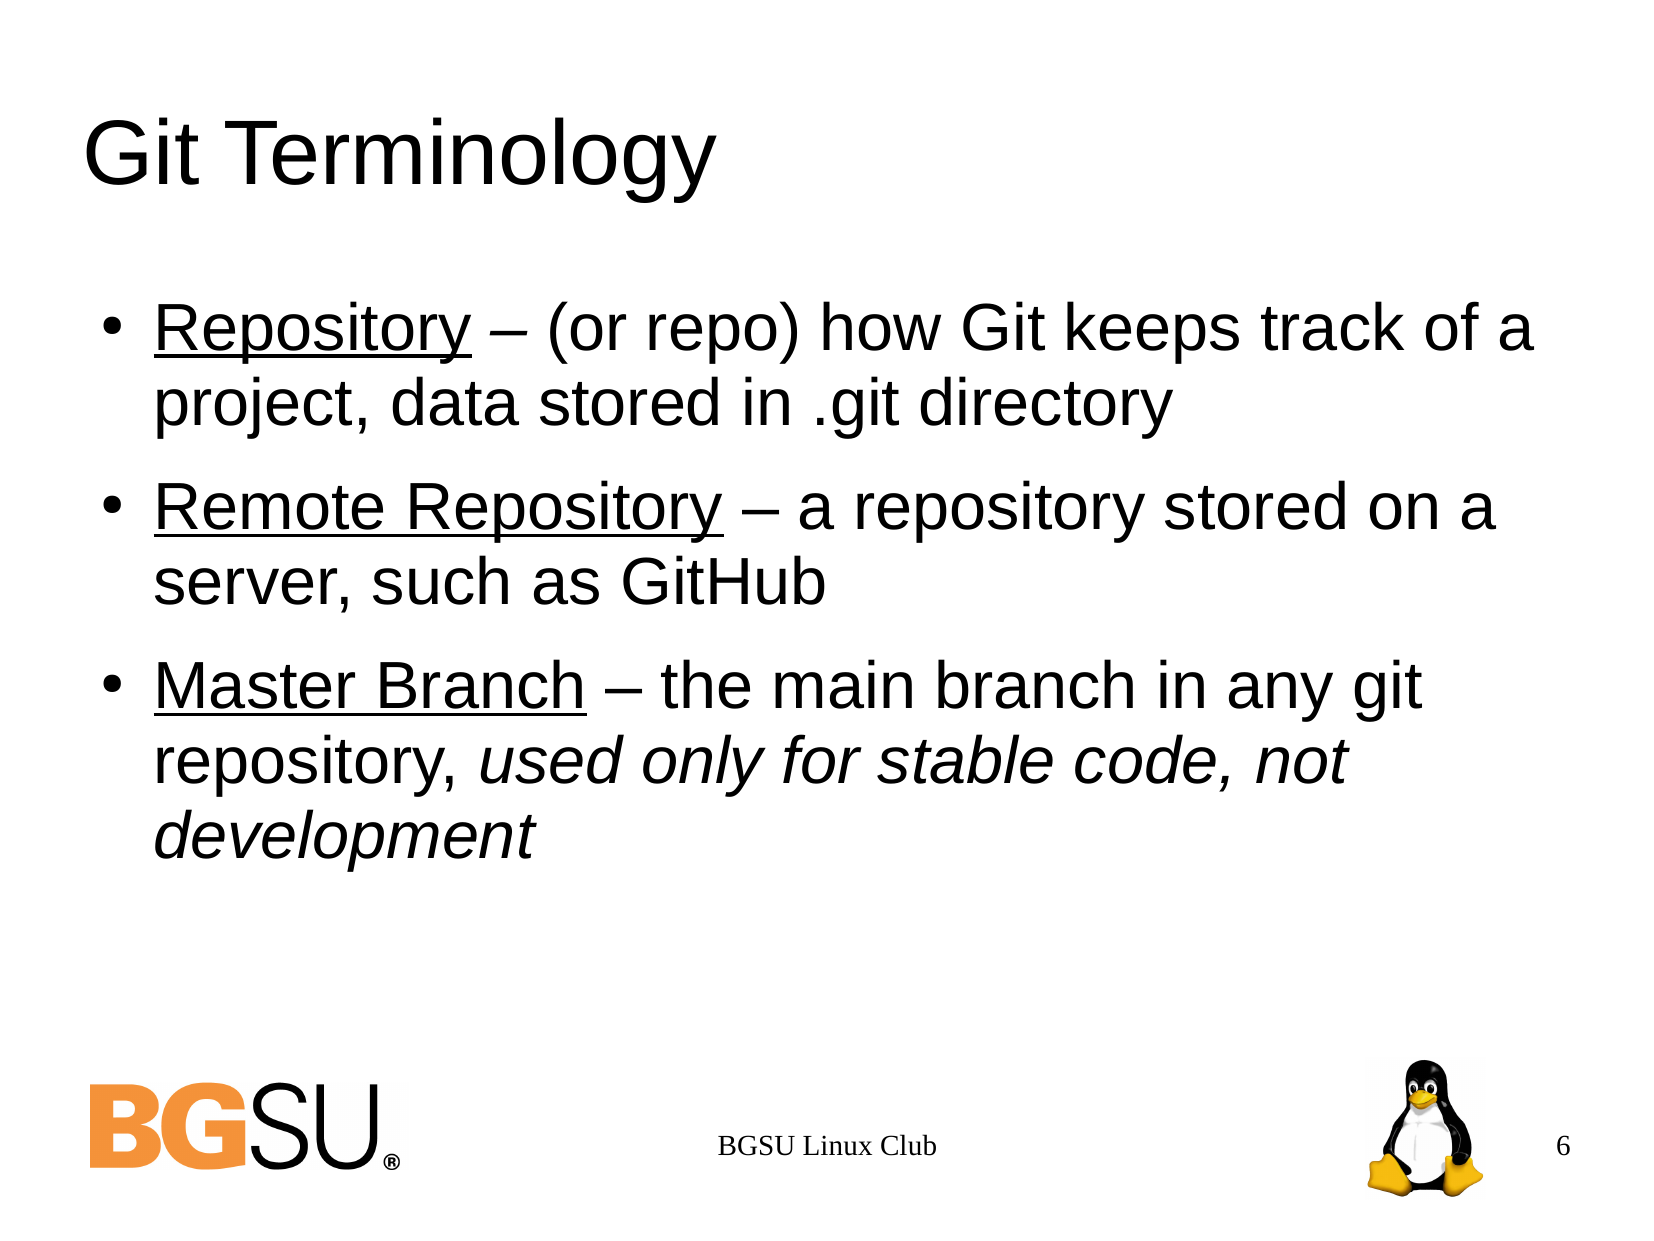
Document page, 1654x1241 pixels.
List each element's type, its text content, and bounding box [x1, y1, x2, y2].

picture [90, 1082, 409, 1171]
title Git Terminology [82, 49, 1571, 257]
list Repository – (or repo) how Git keeps track of a project, data stored in .git directory Remote Repository – a repository stored on a server, such as GitHub Master Branch – the main branch in any git repository, used only for stable code, not development [82, 290, 1571, 1010]
picture [1365, 1057, 1486, 1201]
